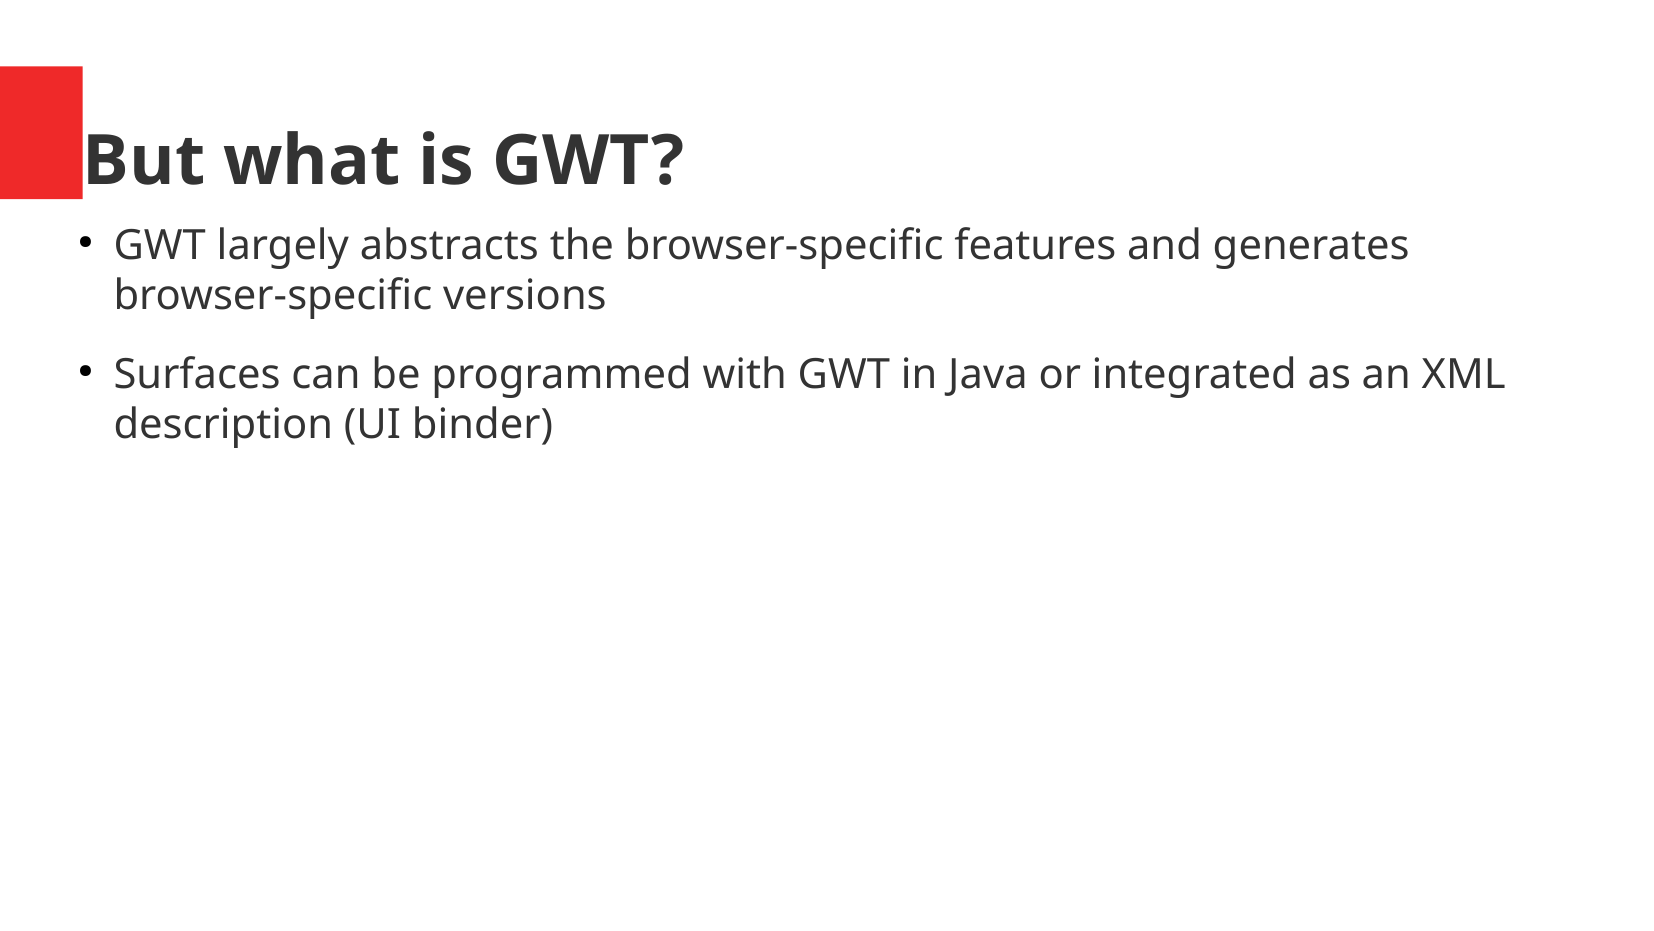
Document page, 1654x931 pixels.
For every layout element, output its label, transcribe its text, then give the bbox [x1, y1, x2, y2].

title But what is GWT? [82, 33, 1571, 196]
list GWT largely abstracts the browser-specific features and generates browser-specific versions Surfaces can be programmed with GWT in Java or integrated as an XML description (UI binder) [78, 217, 1567, 792]
